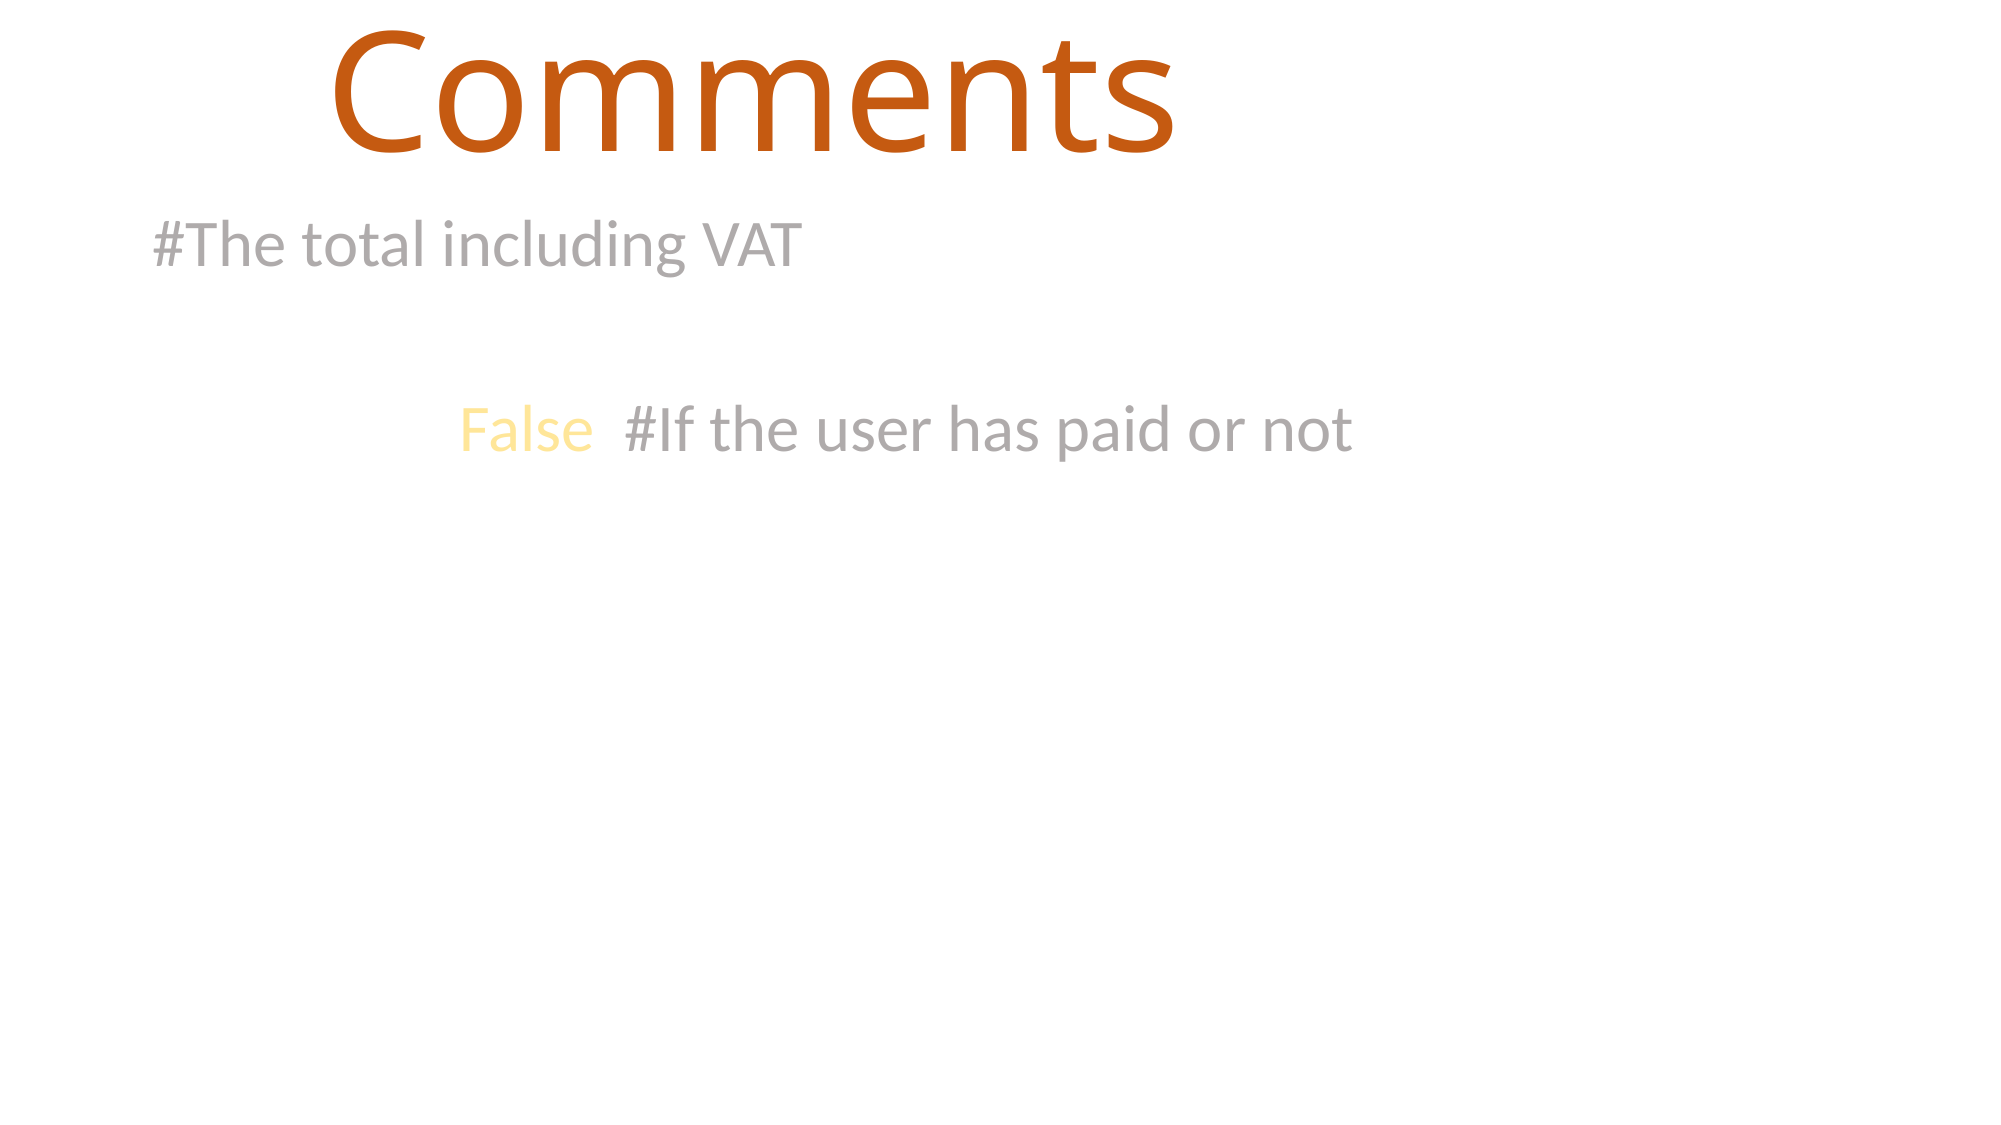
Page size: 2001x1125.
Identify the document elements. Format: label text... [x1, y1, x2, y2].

list Comments #The total including VAT total = sub_total + vat has_paid = False #If the user has paid or not [137, 0, 1863, 1014]
